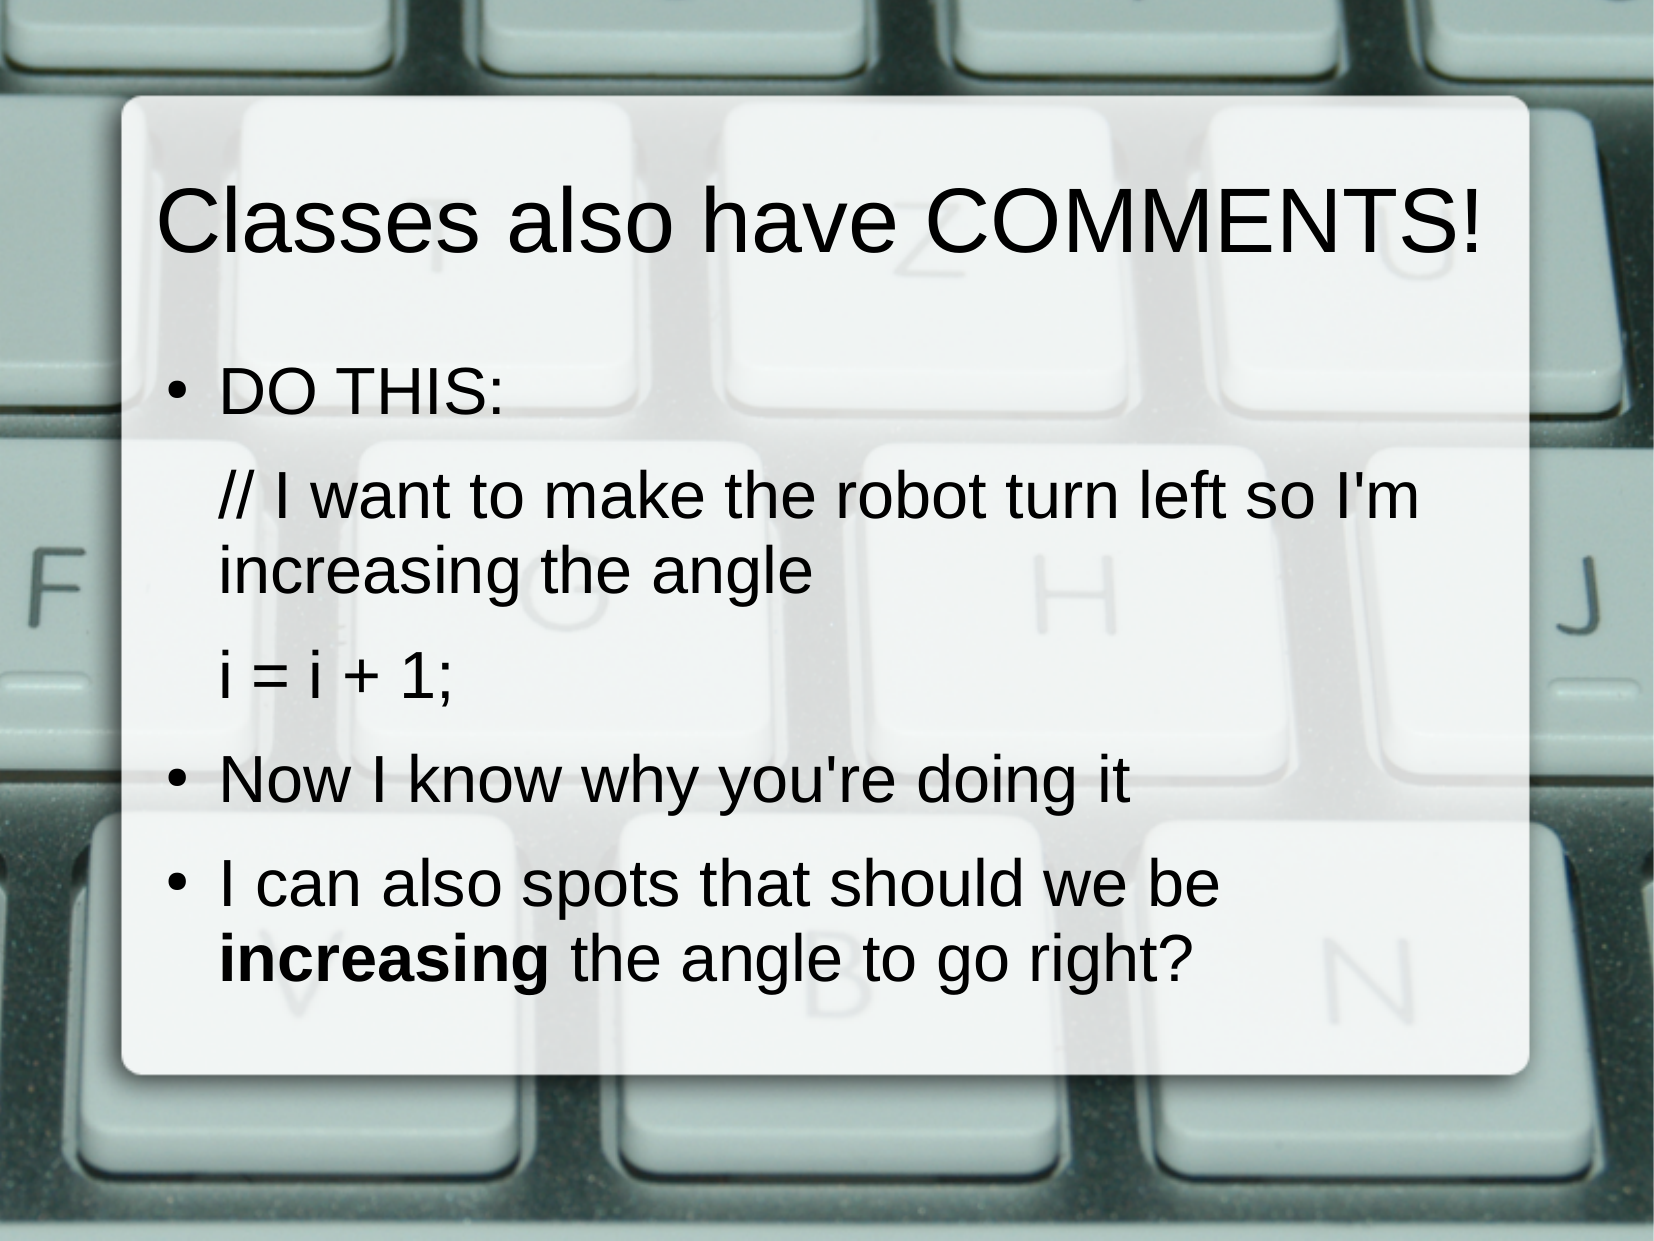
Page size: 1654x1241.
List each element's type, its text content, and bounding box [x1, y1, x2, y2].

picture [0, 0, 1654, 1241]
title Classes also have COMMENTS! [135, 117, 1506, 325]
list DO THIS: // I want to make the robot turn left so I'm increasing the angle i = i + 1; Now I know why you're doing it I can also spots that should we be increasing the angle to go right? [147, 354, 1506, 1063]
